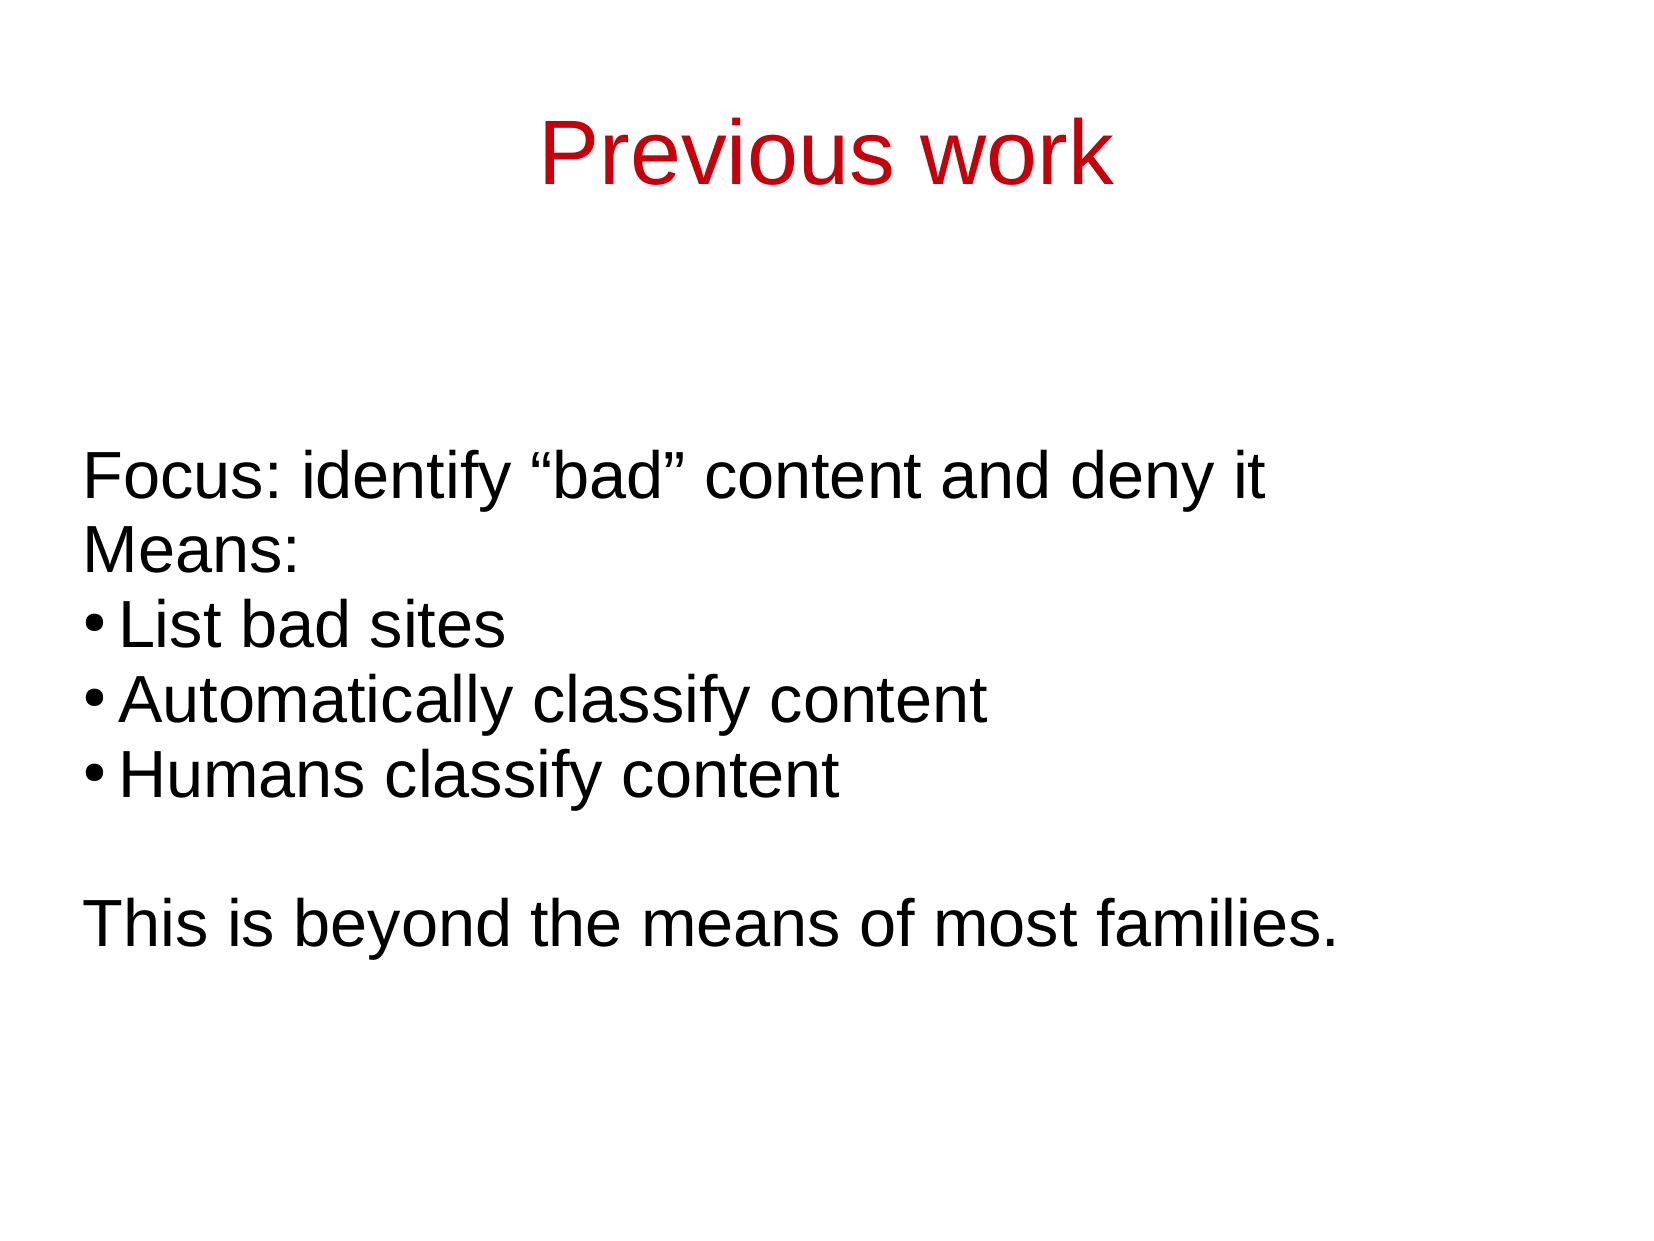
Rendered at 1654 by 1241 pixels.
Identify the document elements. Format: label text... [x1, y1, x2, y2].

subtitle Focus: identify “bad” content and deny it Means: List bad sites Automatically classify content Humans classify content This is beyond the means of most families. [82, 290, 1571, 1109]
title Previous work [82, 49, 1571, 257]
